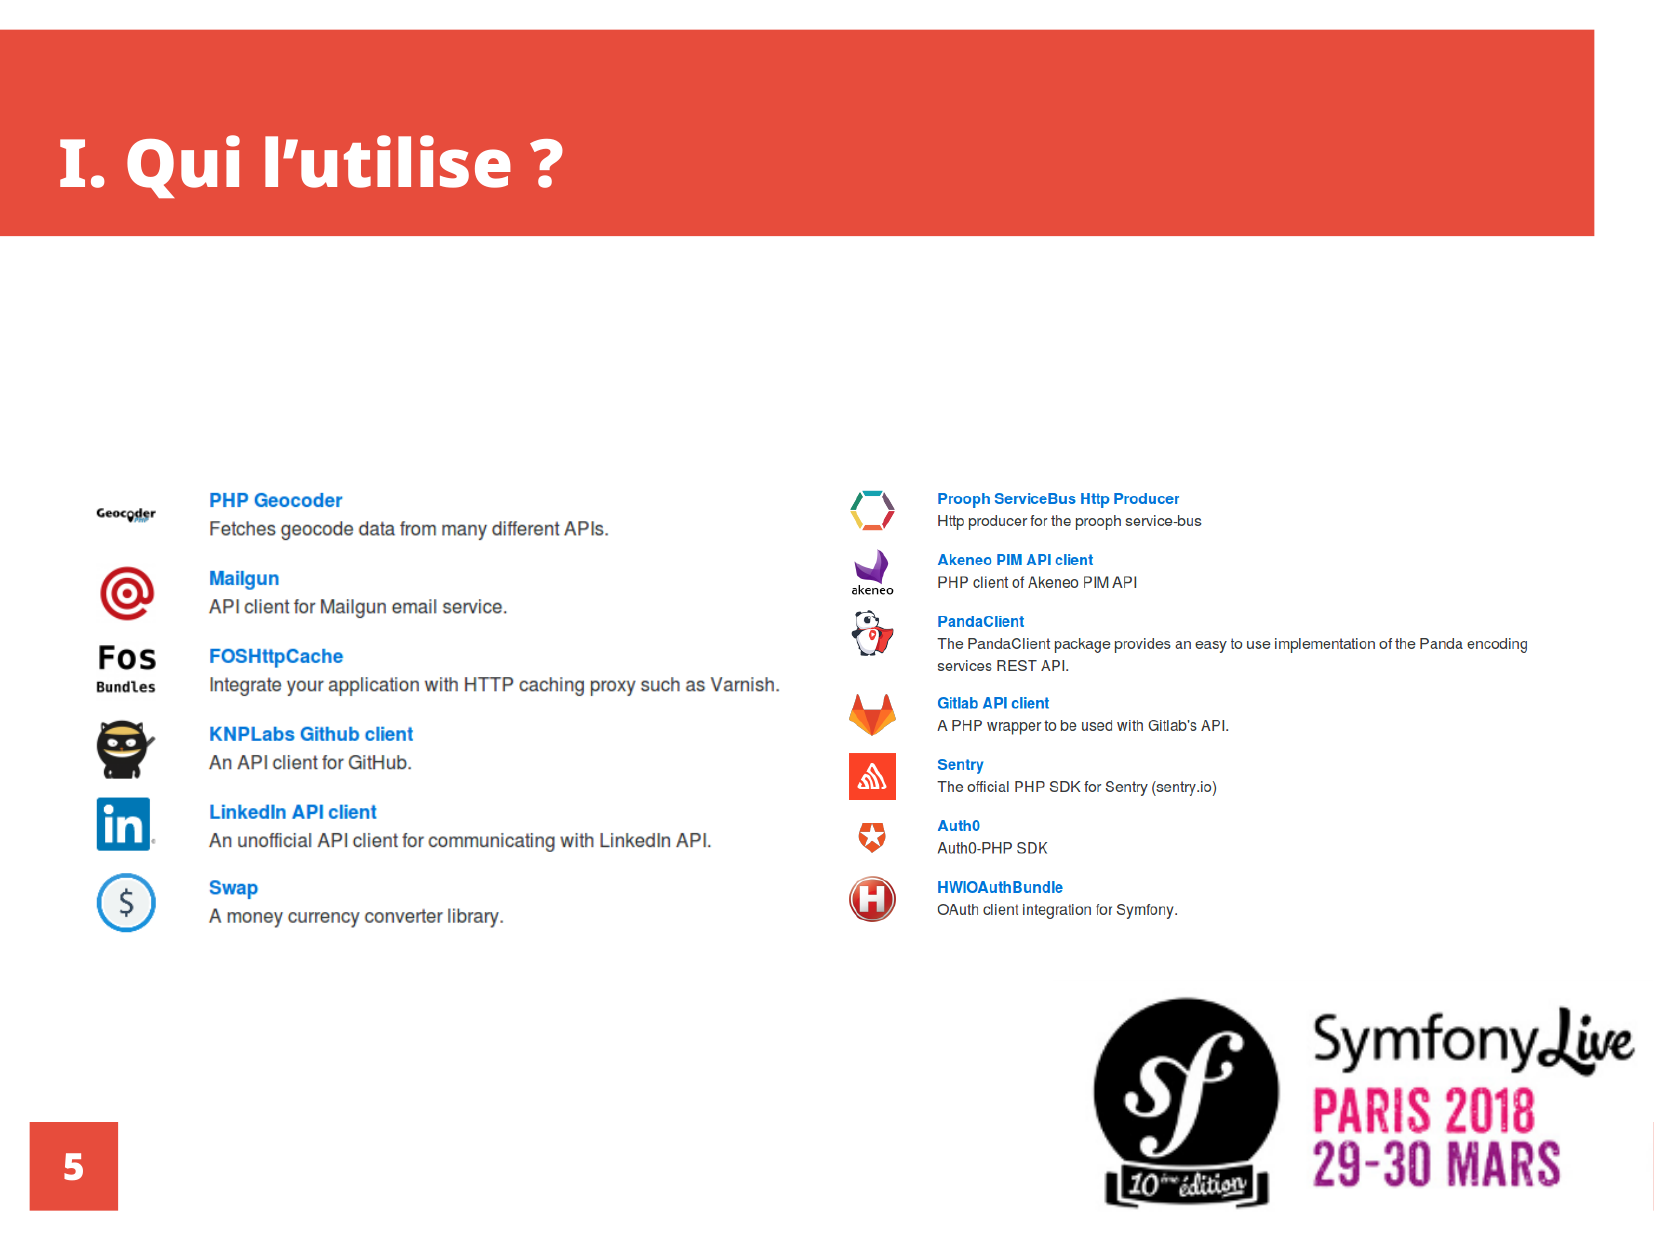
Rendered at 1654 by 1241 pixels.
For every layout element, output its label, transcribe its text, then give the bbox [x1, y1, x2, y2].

picture [58, 430, 794, 987]
picture [830, 362, 1654, 1241]
title I. Qui l’utilise ? [59, 59, 1595, 207]
